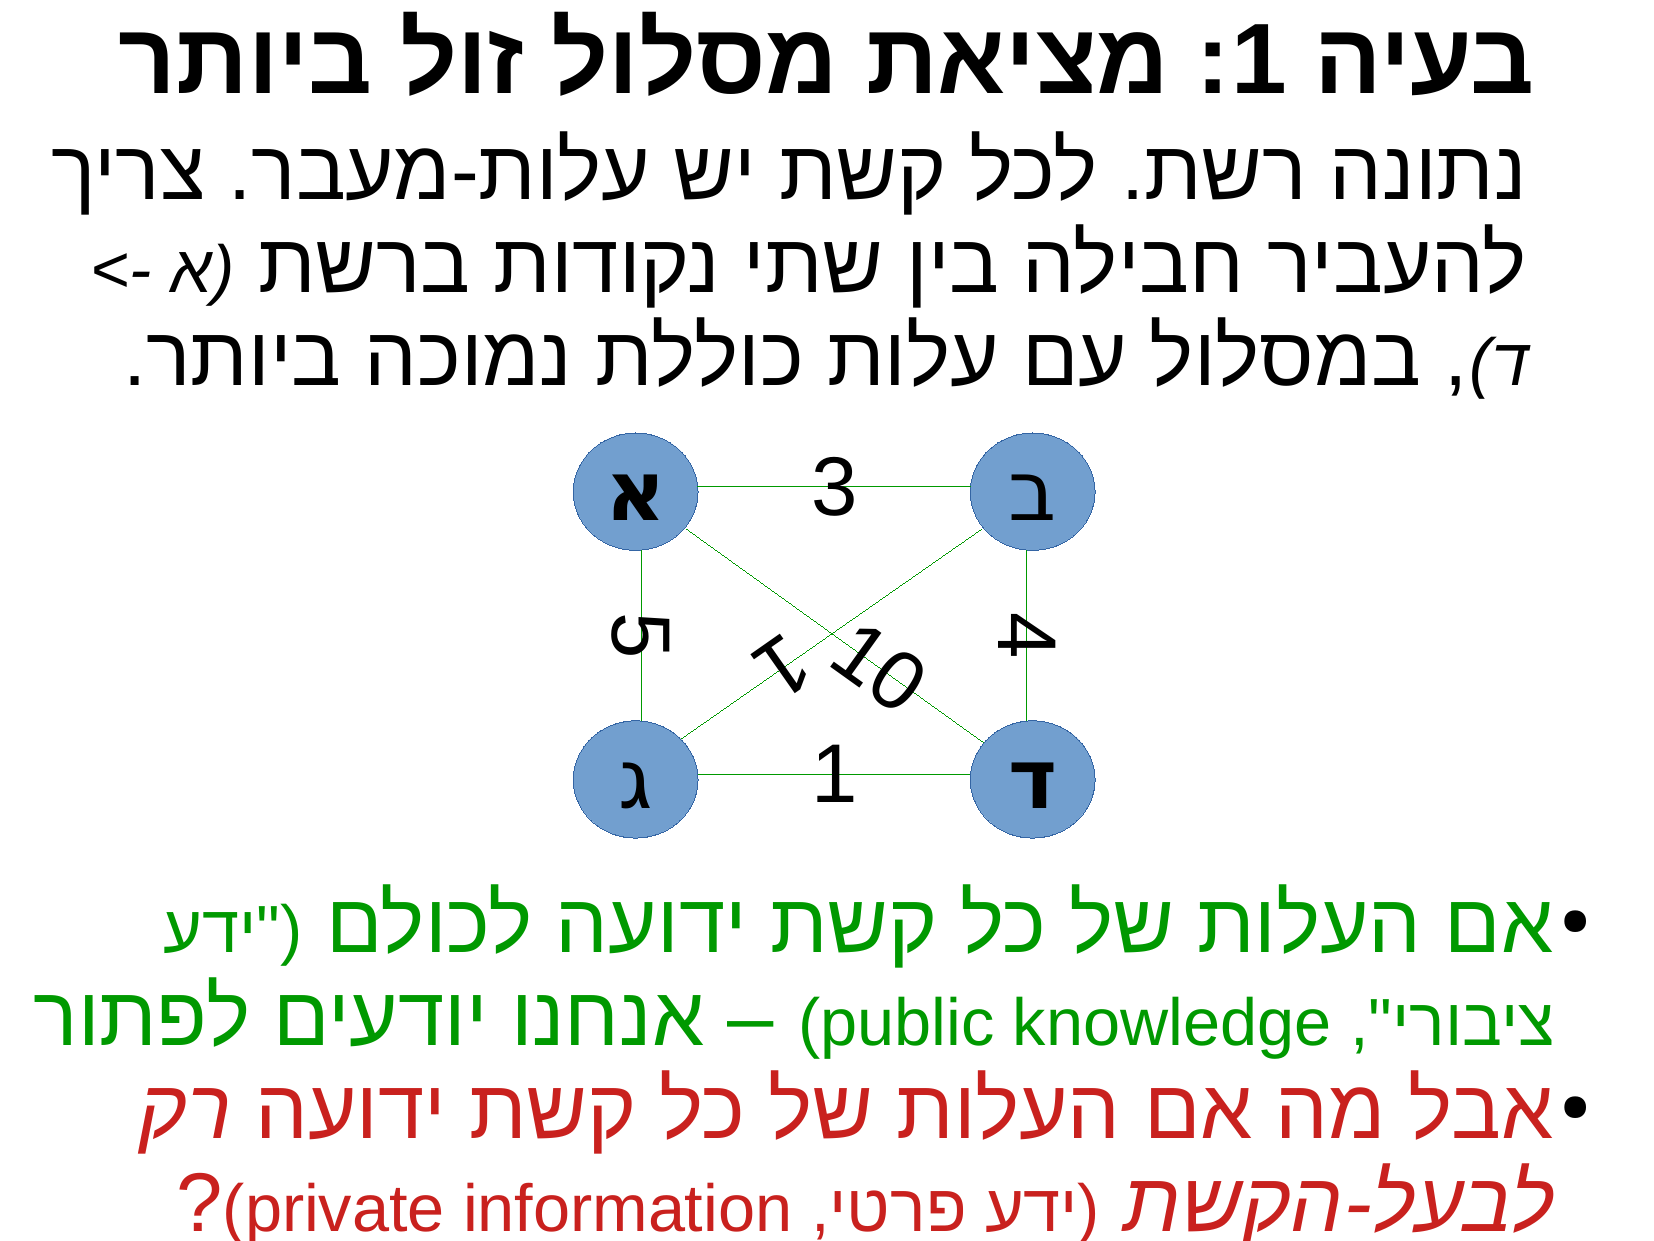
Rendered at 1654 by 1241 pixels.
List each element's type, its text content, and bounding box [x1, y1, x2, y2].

text_box ד [970, 720, 1096, 839]
title בעיה 1: מציאת מסלול זול ביותר [0, 0, 1654, 166]
text_box אם העלות של כל קשת ידועה לכולם ("ידע ציבורי", public knowledge) – אנחנו יודעים לפתור אבל מה אם העלות של כל קשת ידועה רק לבעל-הקשת (ידע פרטי, private information)? [15, 870, 1606, 1241]
text_box ג [573, 720, 699, 839]
text_box א [573, 432, 699, 551]
text_box ב [970, 432, 1096, 551]
list נתונה רשת. לכל קשת יש עלות-מעבר. צריך להעביר חבילה בין שתי נקודות ברשת (א -> ד), במסלול עם עלות כוללת נמוכה ביותר. [28, 166, 1600, 870]
